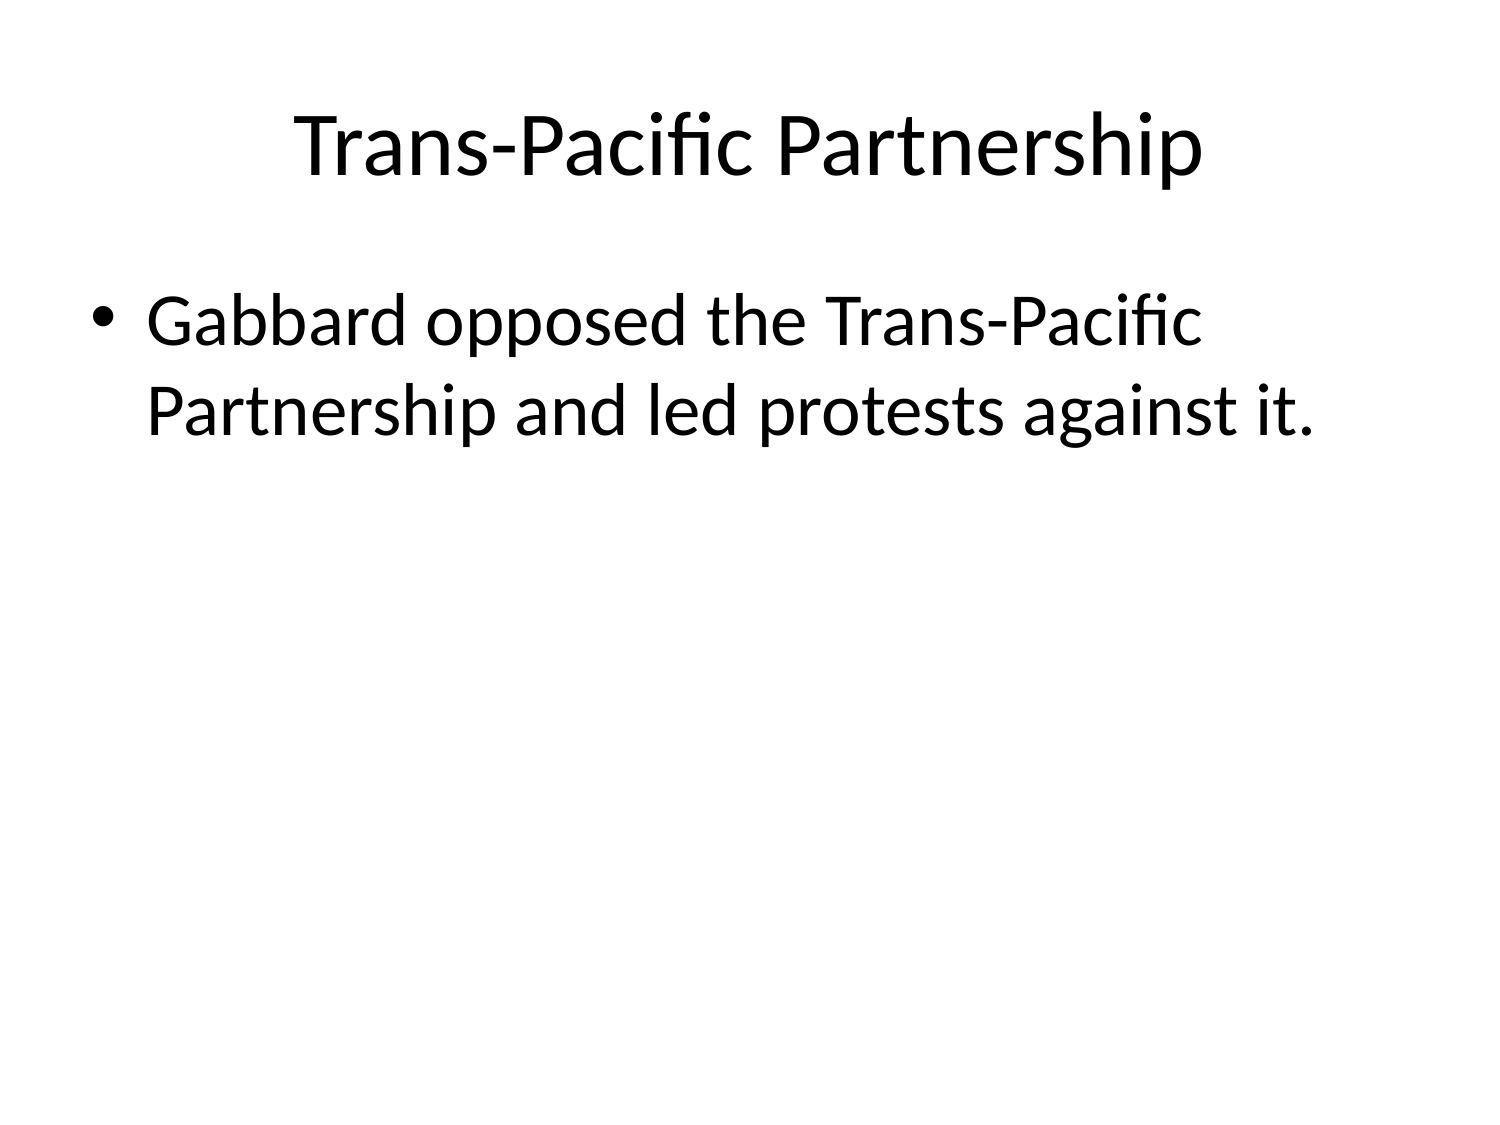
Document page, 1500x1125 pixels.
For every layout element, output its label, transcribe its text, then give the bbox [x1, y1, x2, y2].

list Gabbard opposed the Trans-Pacific Partnership and led protests against it. [75, 262, 1425, 1005]
title Trans-Pacific Partnership [75, 45, 1425, 233]
